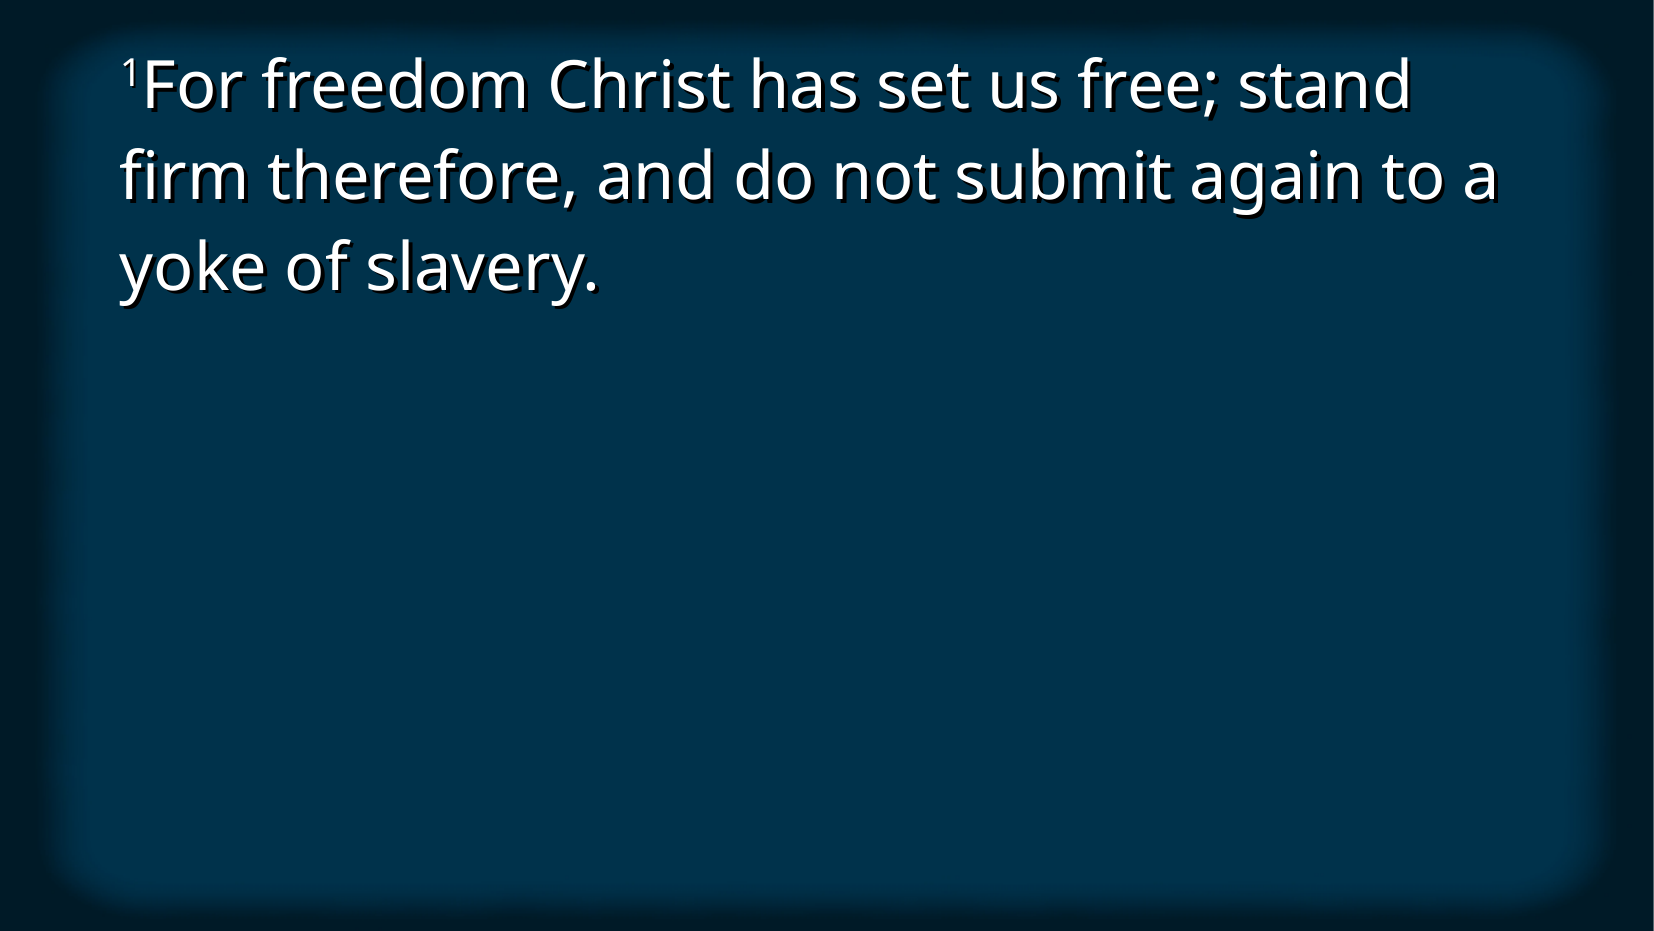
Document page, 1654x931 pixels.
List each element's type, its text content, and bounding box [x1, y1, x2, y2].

text_box 1For freedom Christ has set us free; stand firm therefore, and do not submit again to a yoke of slavery. [105, 30, 1561, 312]
picture [0, 0, 1654, 931]
